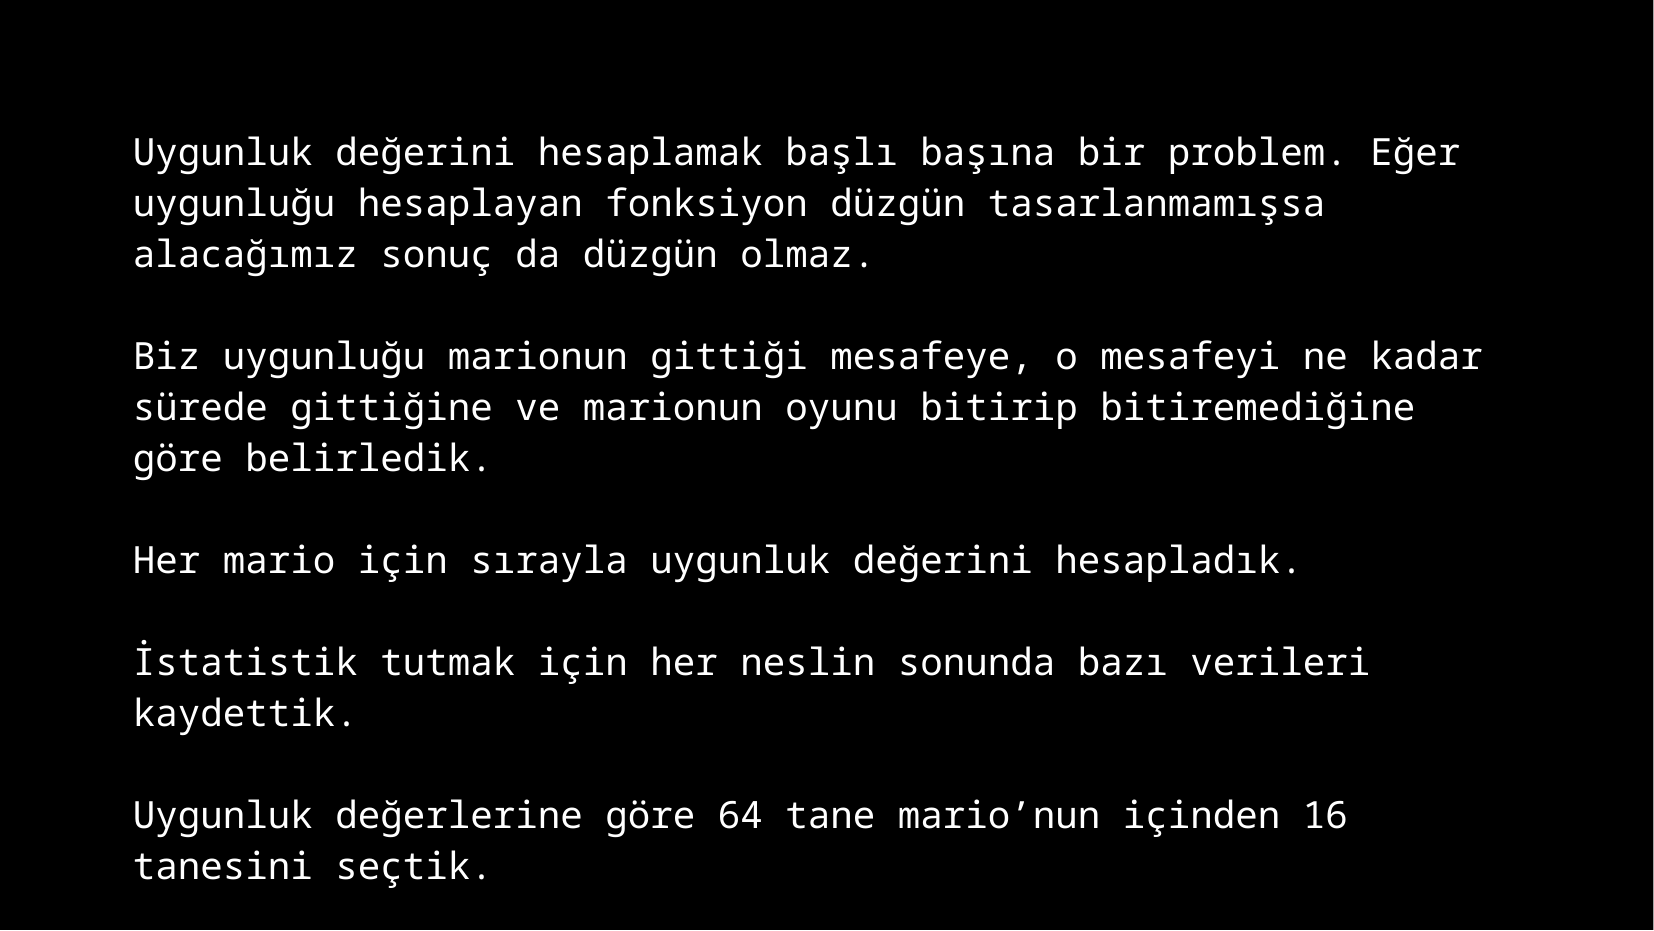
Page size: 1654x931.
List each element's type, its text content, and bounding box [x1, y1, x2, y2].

text_box Uygunluk değerini hesaplamak başlı başına bir problem. Eğer uygunluğu hesaplayan fonksiyon düzgün tasarlanmamışsa alacağımız sonuç da düzgün olmaz. Biz uygunluğu marionun gittiği mesafeye, o mesafeyi ne kadar sürede gittiğine ve marionun oyunu bitirip bitiremediğine göre belirledik. Her mario için sırayla uygunluk değerini hesapladık. İstatistik tutmak için her neslin sonunda bazı verileri kaydettik. Uygunluk değerlerine göre 64 tane mario’nun içinden 16 tanesini seçtik. [118, 118, 1536, 827]
